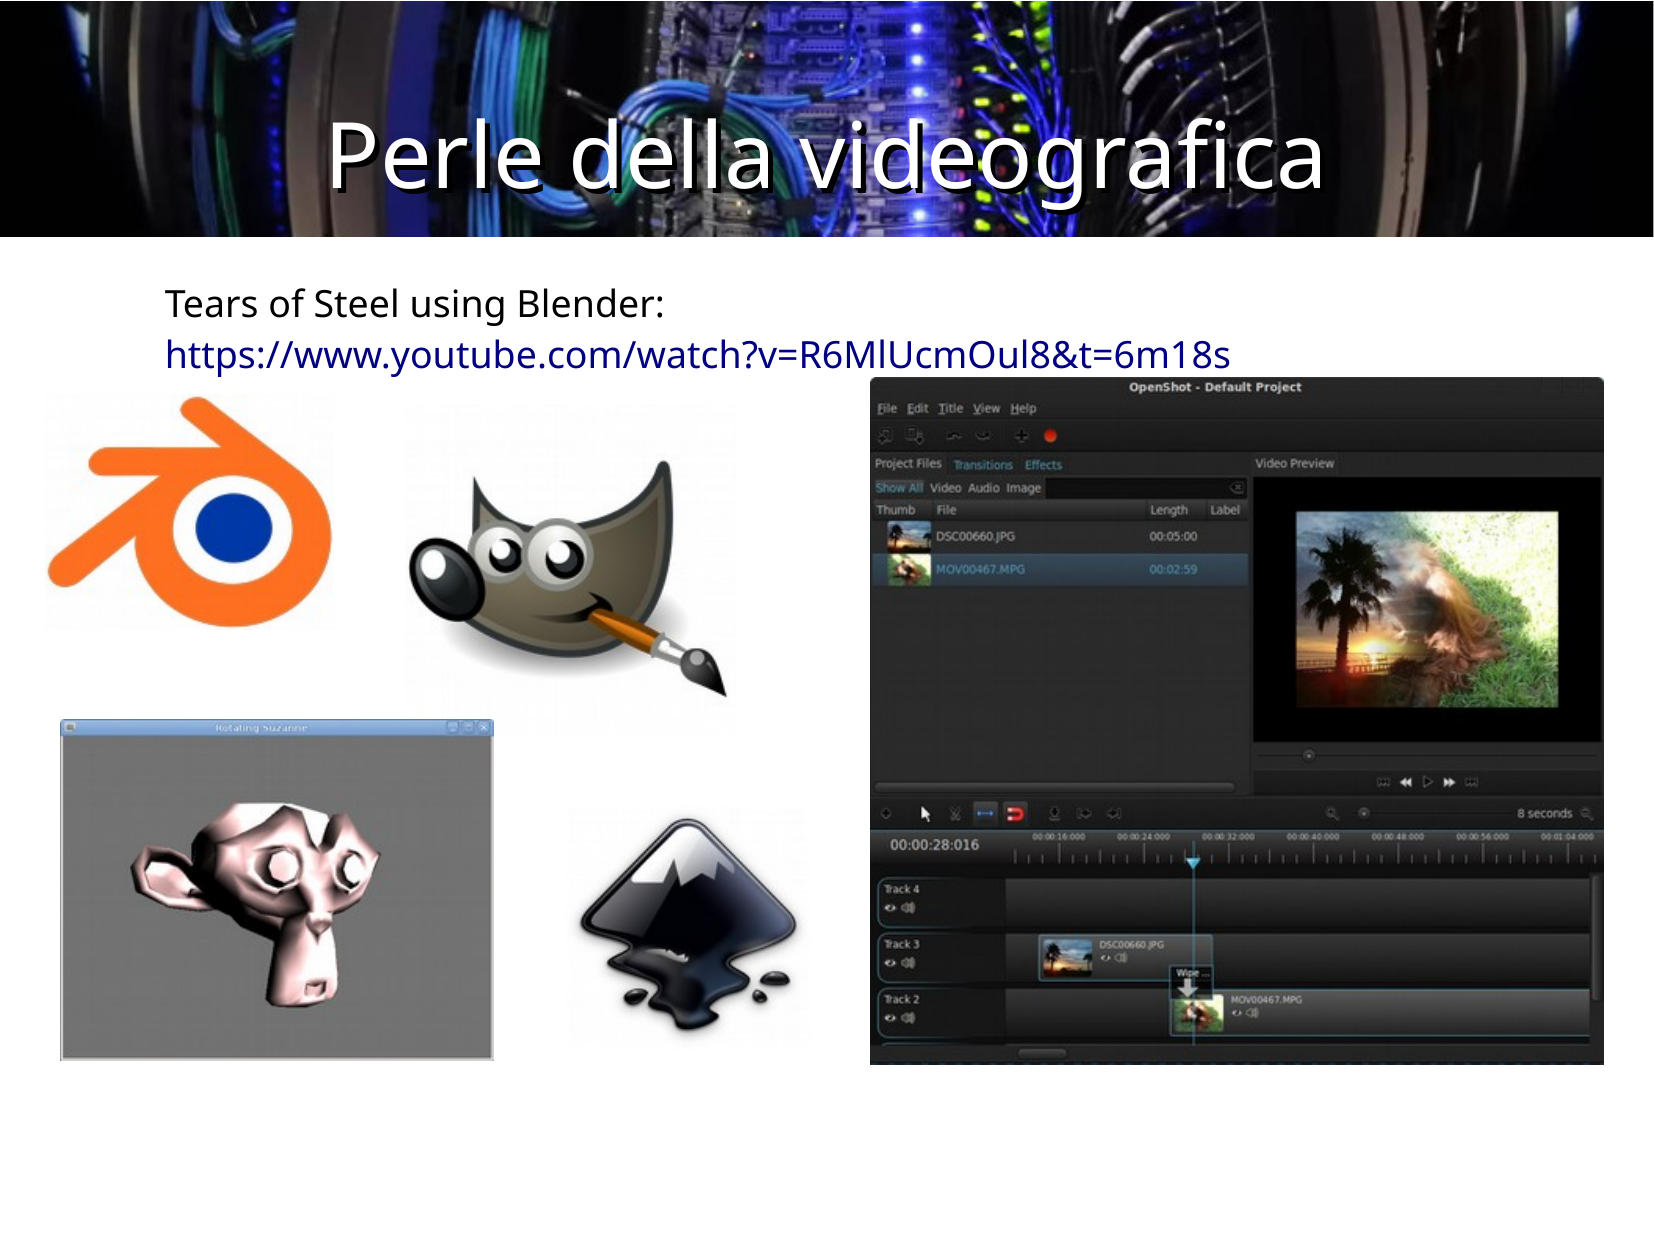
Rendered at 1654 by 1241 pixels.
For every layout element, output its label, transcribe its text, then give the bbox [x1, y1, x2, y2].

title Perle della videografica [82, 49, 1571, 257]
picture [0, 1, 1654, 237]
picture [870, 377, 1604, 1066]
picture [60, 404, 736, 1061]
picture [45, 394, 334, 631]
text_box Tears of Steel using Blender: https://www.youtube.com/watch?v=R6MlUcmOul8&t=6m18s [150, 270, 1381, 370]
picture [565, 805, 811, 1051]
